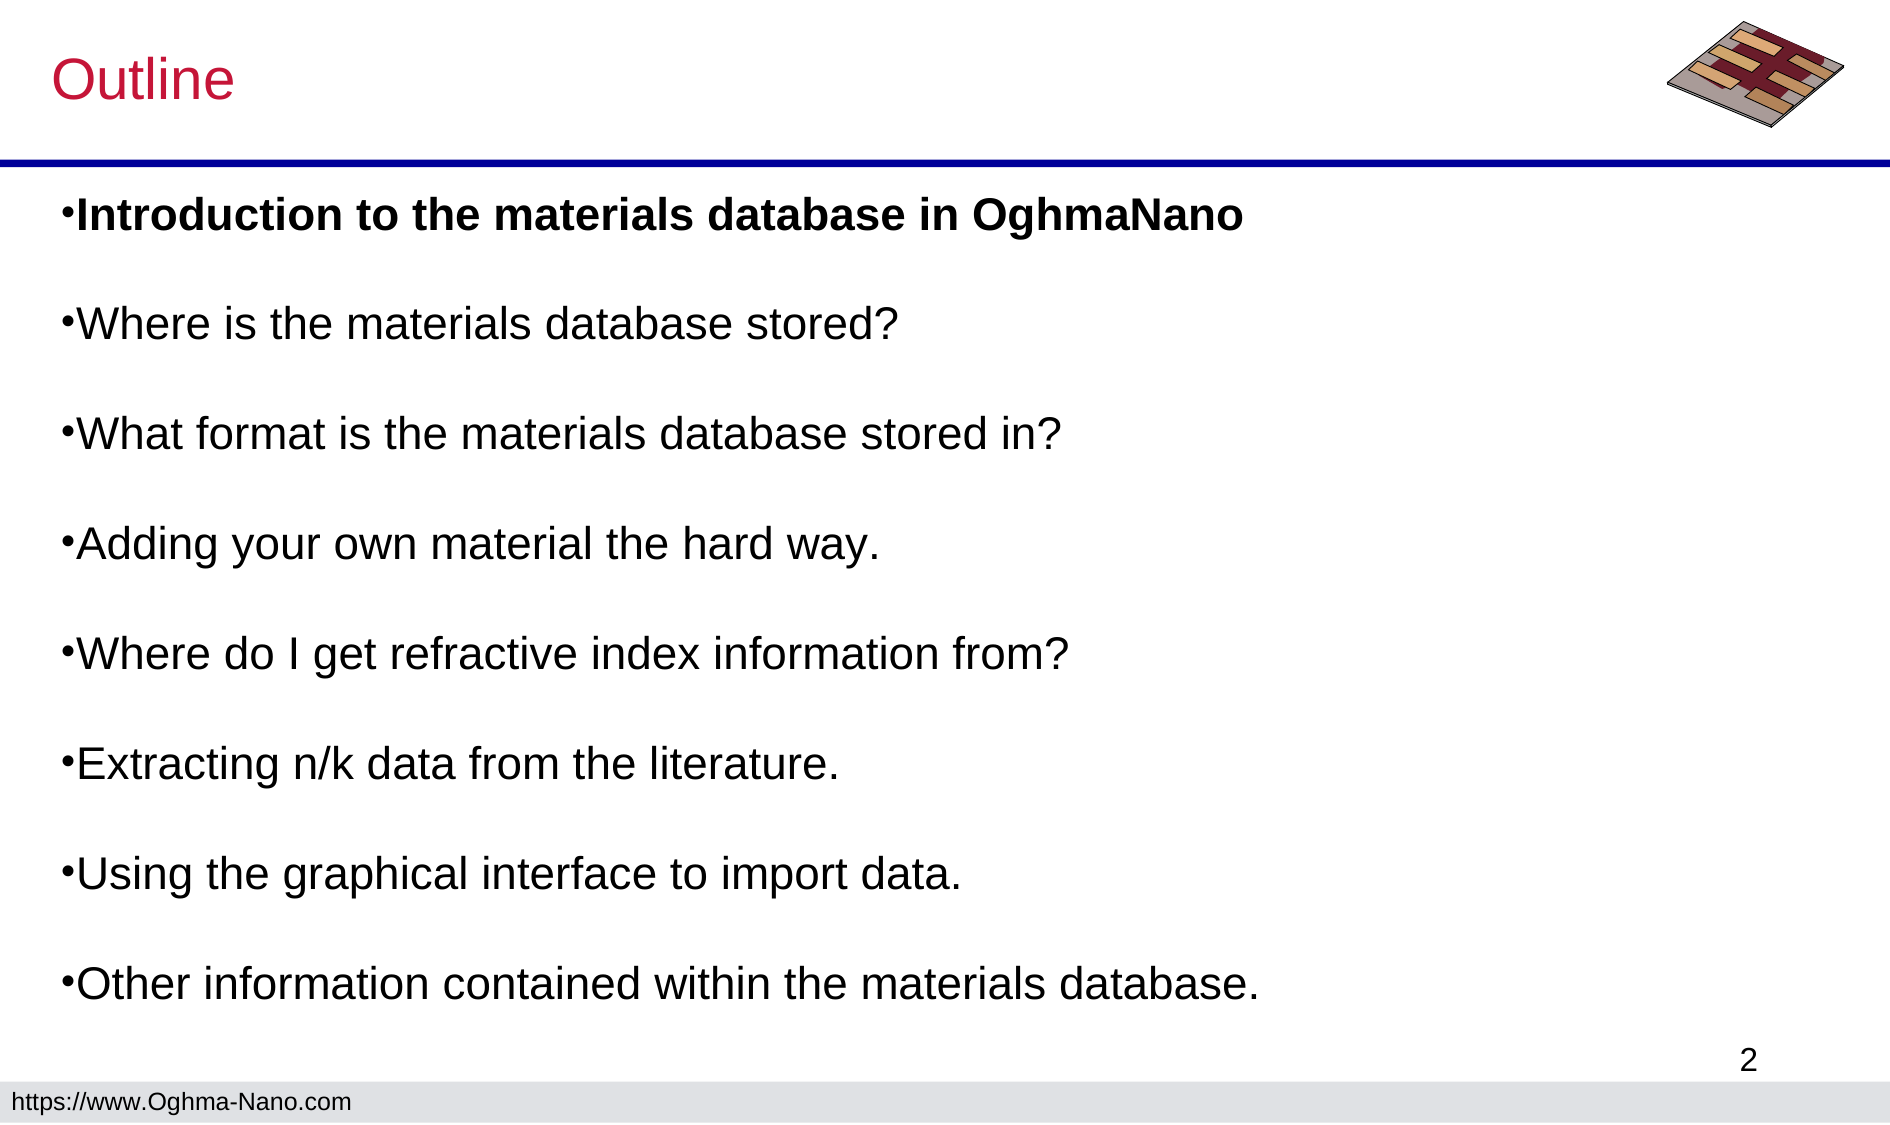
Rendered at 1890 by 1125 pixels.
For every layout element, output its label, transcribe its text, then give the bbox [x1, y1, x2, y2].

text_box Introduction to the materials database in OghmaNano Where is the materials database stored? What format is the materials database stored in? Adding your own material the hard way. Where do I get refractive index information from? Extracting n/k data from the literature. Using the graphical interface to import data. Other information contained within the materials database. [45, 176, 1890, 1017]
title Outline [36, 6, 1575, 153]
text_box <number> [1724, 1030, 1890, 1101]
